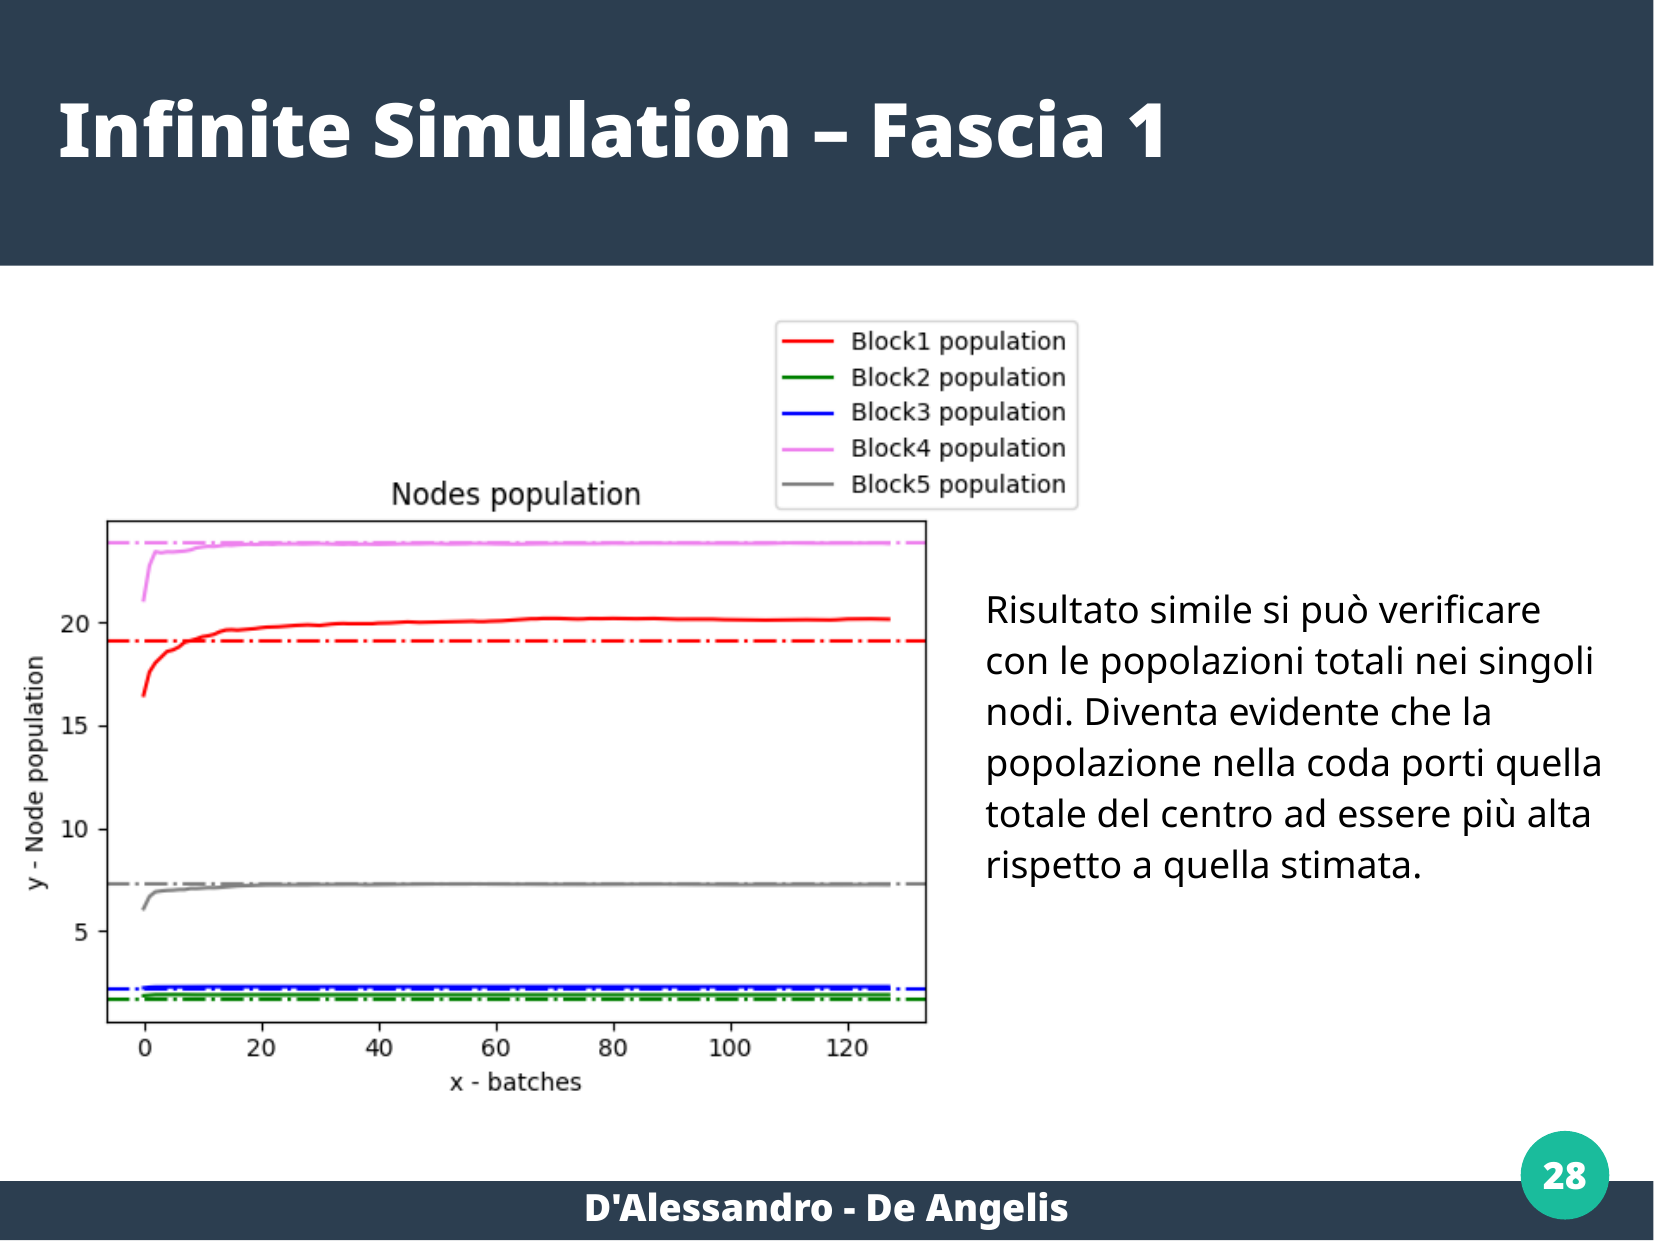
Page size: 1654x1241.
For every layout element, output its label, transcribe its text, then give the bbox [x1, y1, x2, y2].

picture [0, 295, 1103, 1123]
title Infinite Simulation – Fascia 1 [59, 49, 1595, 207]
text_box Risultato simile si può verificare con le popolazioni totali nei singoli nodi. Diventa evidente che la popolazione nella coda porti quella totale del centro ad essere più alta rispetto a quella stimata. [970, 576, 1621, 898]
